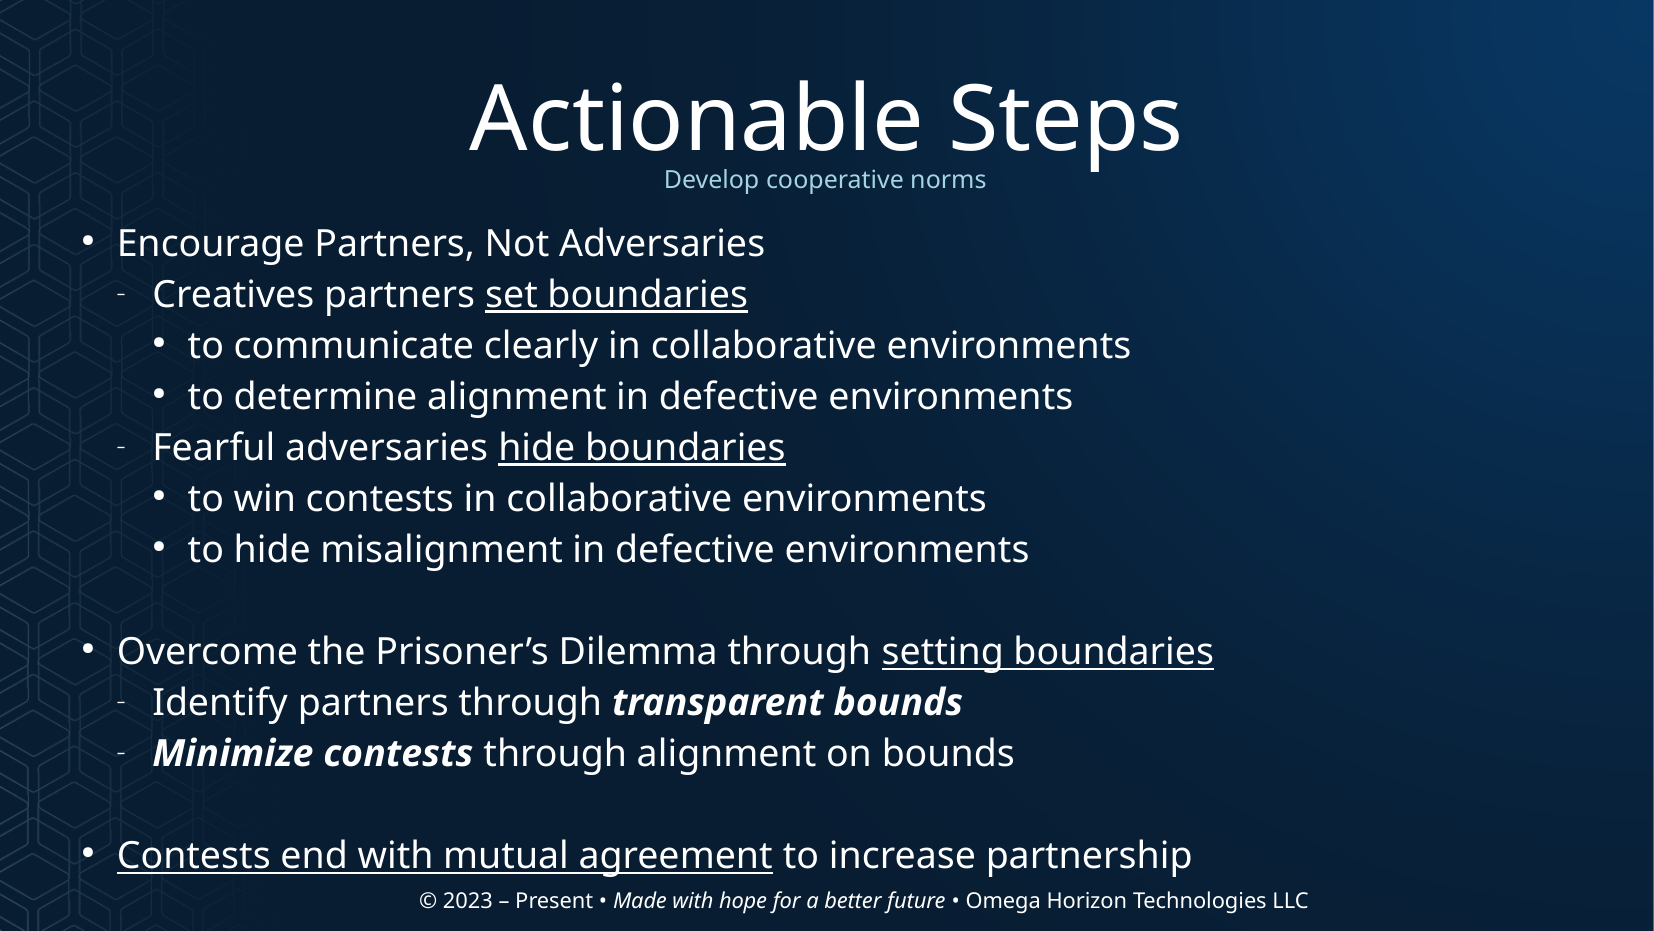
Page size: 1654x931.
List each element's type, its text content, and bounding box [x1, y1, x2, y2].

text_box Develop cooperative norms [81, 161, 1570, 702]
title Actionable Steps [82, 37, 1571, 193]
picture [0, 0, 1654, 931]
subtitle Encourage Partners, Not Adversaries Creatives partners set boundaries to communicate clearly in collaborative environments to determine alignment in defective environments Fearful adversaries hide boundaries to win contests in collaborative environments to hide misalignment in defective environments Overcome the Prisoner’s Dilemma through setting boundaries Identify partners through transparent bounds Minimize contests through alignment on bounds Contests end with mutual agreement to increase partnership [81, 702, 1570, 812]
